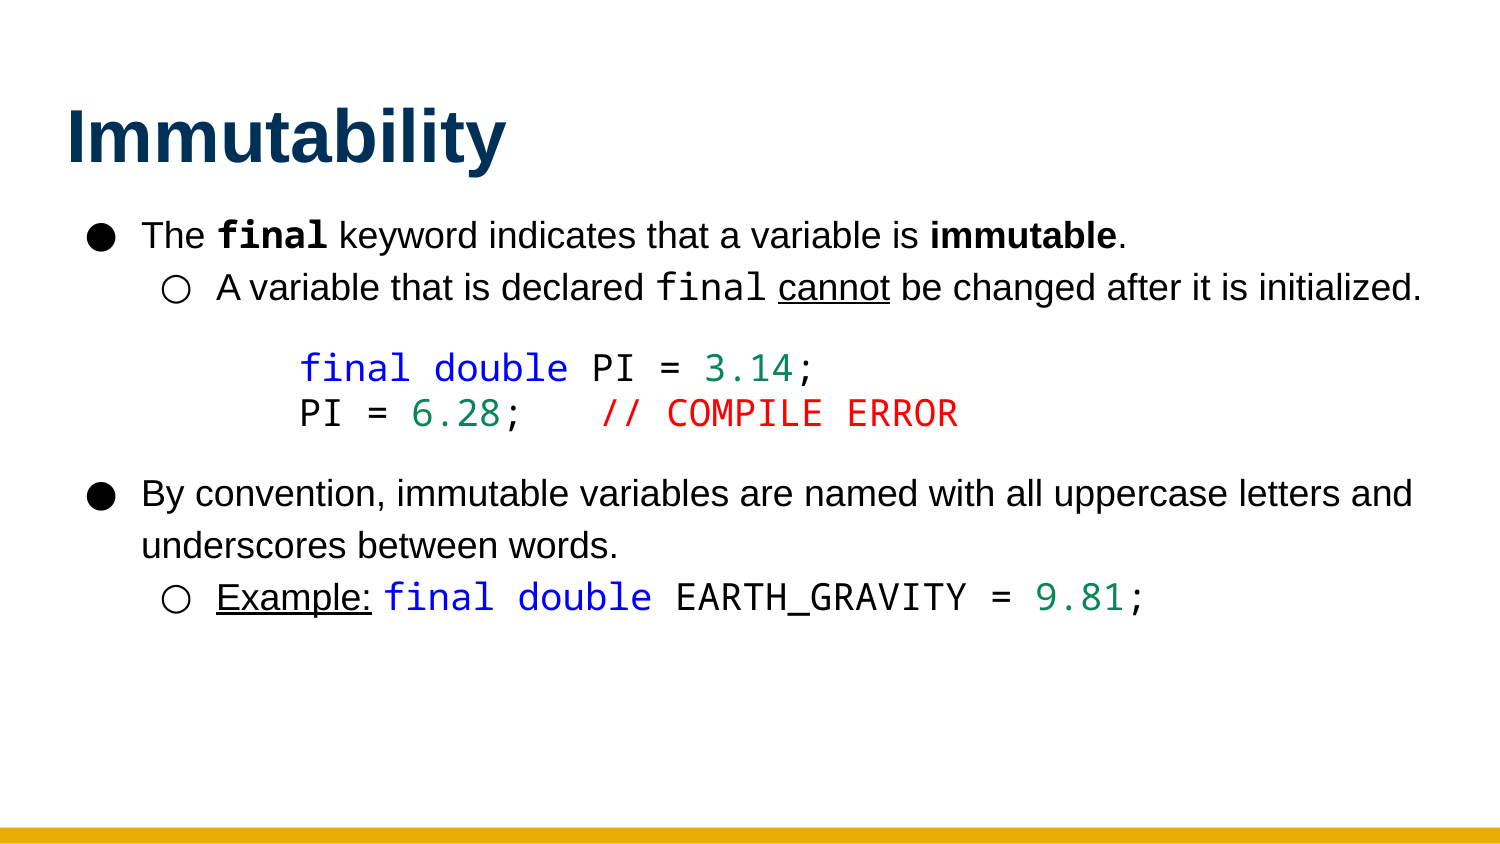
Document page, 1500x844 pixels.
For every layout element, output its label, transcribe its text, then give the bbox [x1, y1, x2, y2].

text_box The final keyword indicates that a variable is immutable. A variable that is declared final cannot be changed after it is initialized. By convention, immutable variables are named with all uppercase letters and underscores between words. Example: final double EARTH_GRAVITY = 9.81; [51, 189, 1449, 810]
title Immutability [51, 72, 1449, 189]
text_box final double PI = 3.14; PI = 6.28; // COMPILE ERROR [284, 336, 1216, 442]
